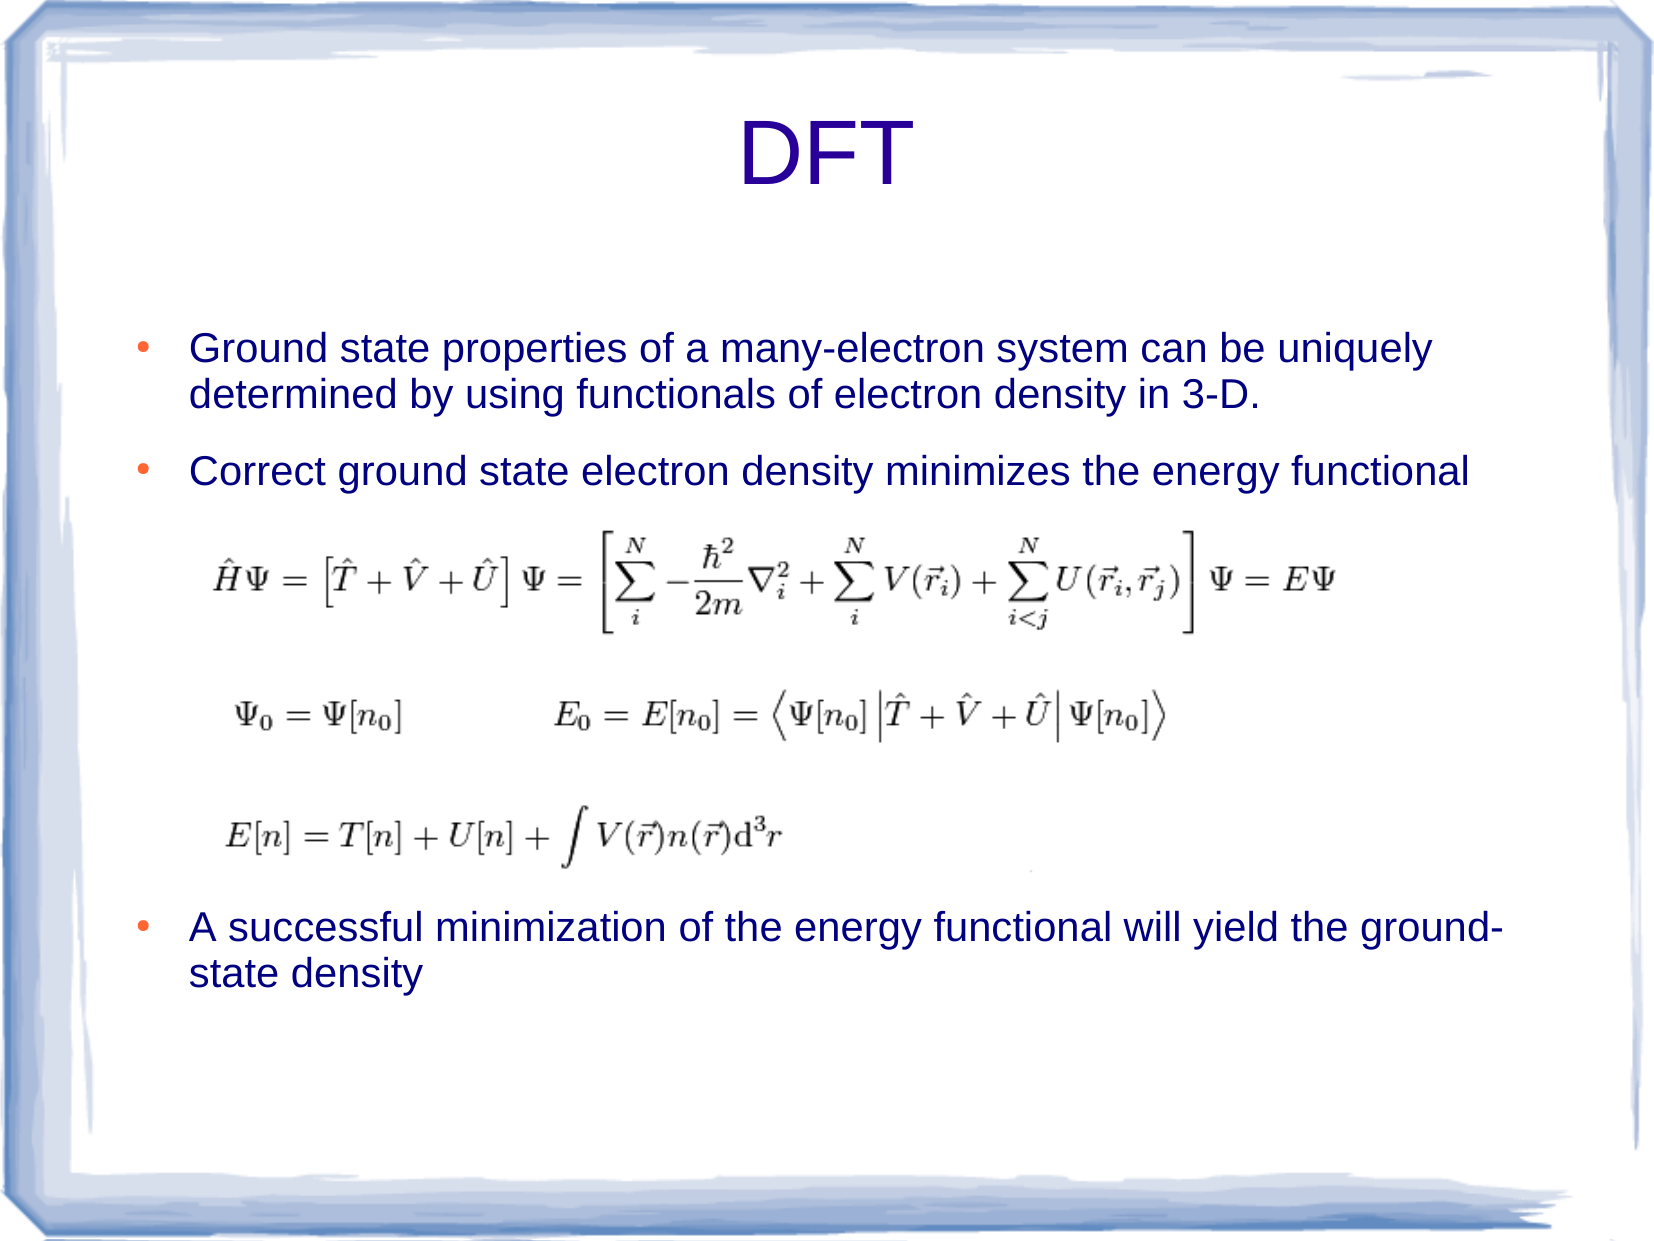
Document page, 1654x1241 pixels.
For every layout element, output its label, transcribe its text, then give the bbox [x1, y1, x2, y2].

title DFT [82, 49, 1571, 257]
picture [0, 0, 1654, 1241]
list Ground state properties of a many-electron system can be uniquely determined by using functionals of electron density in 3-D. Correct ground state electron density minimizes the energy functional A successful minimization of the energy functional will yield the ground-state density [118, 324, 1571, 1004]
